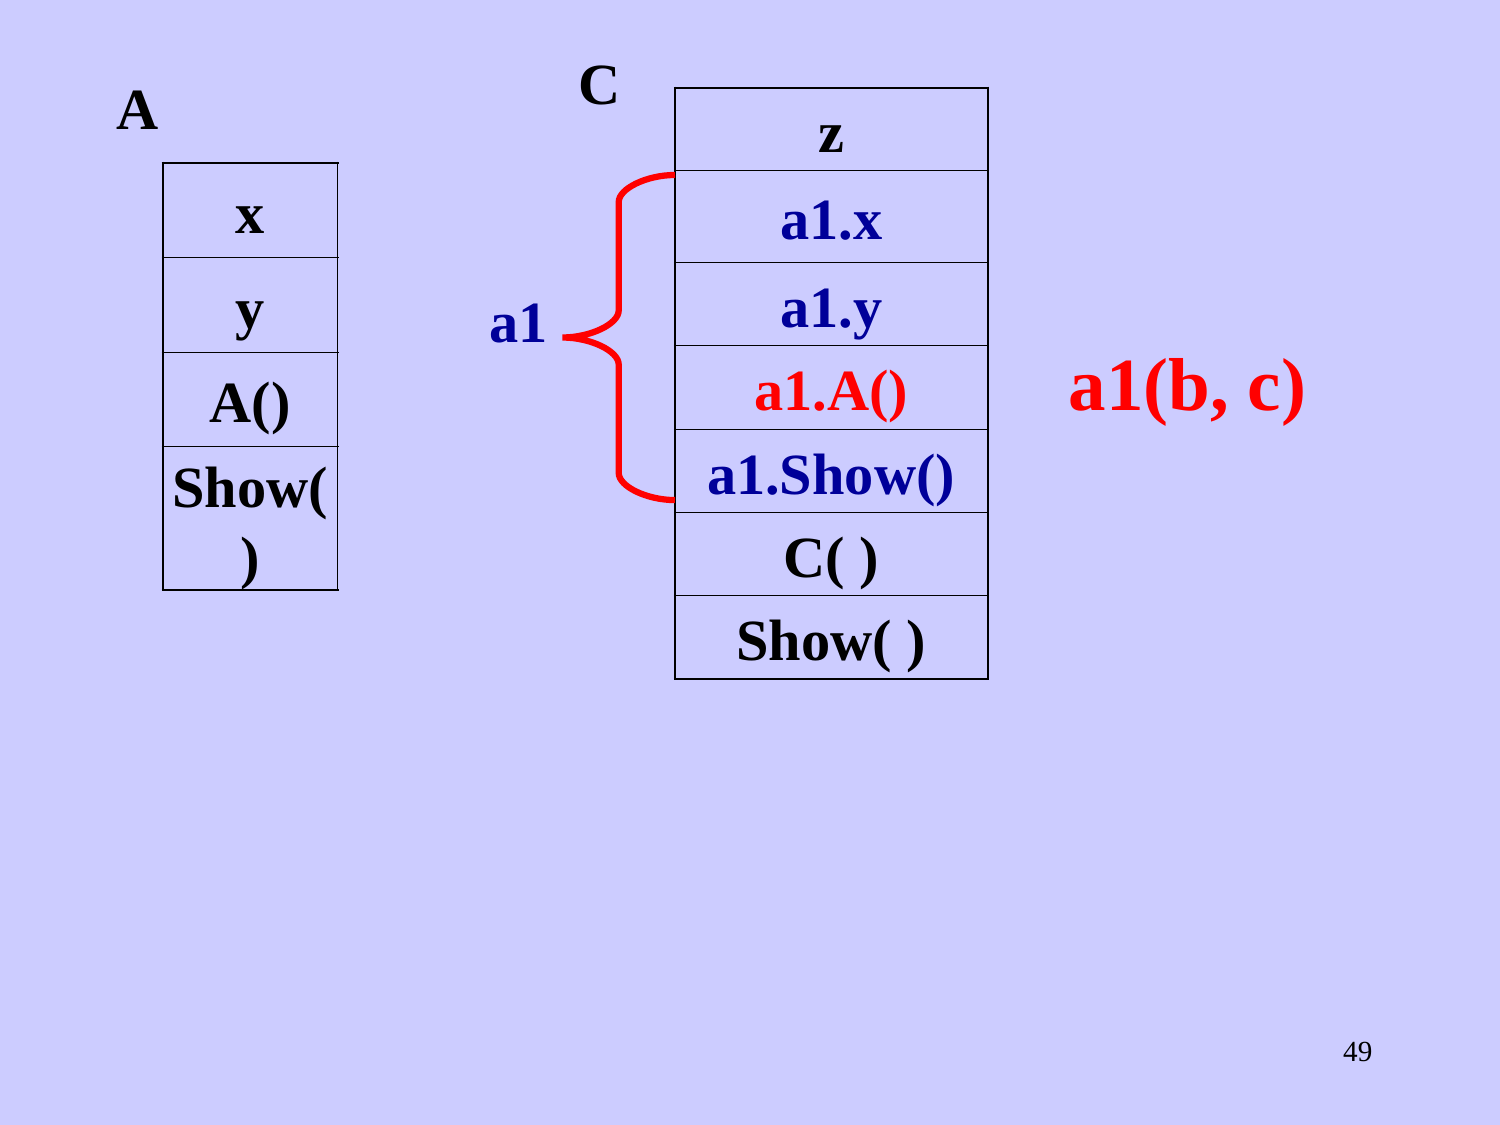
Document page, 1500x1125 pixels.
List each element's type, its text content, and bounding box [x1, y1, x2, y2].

table_cell a1.A() [676, 346, 987, 429]
text_box A [87, 62, 188, 144]
table_cell Show() [164, 447, 337, 589]
table_cell y [164, 258, 337, 352]
table_cell a1.x [676, 171, 987, 262]
table_cell A() [164, 353, 337, 446]
table_header z [676, 89, 987, 170]
text_box <编号> [1074, 1025, 1388, 1101]
table_cell Show( ) [676, 596, 987, 678]
table_cell C( ) [676, 513, 987, 595]
table_cell a1.Show() [676, 430, 987, 512]
text_box a1 [474, 275, 563, 356]
text_box a1(b, c) [1037, 324, 1338, 428]
table_cell a1.y [676, 263, 987, 345]
text_box C [549, 37, 651, 119]
table_header x [164, 164, 337, 257]
